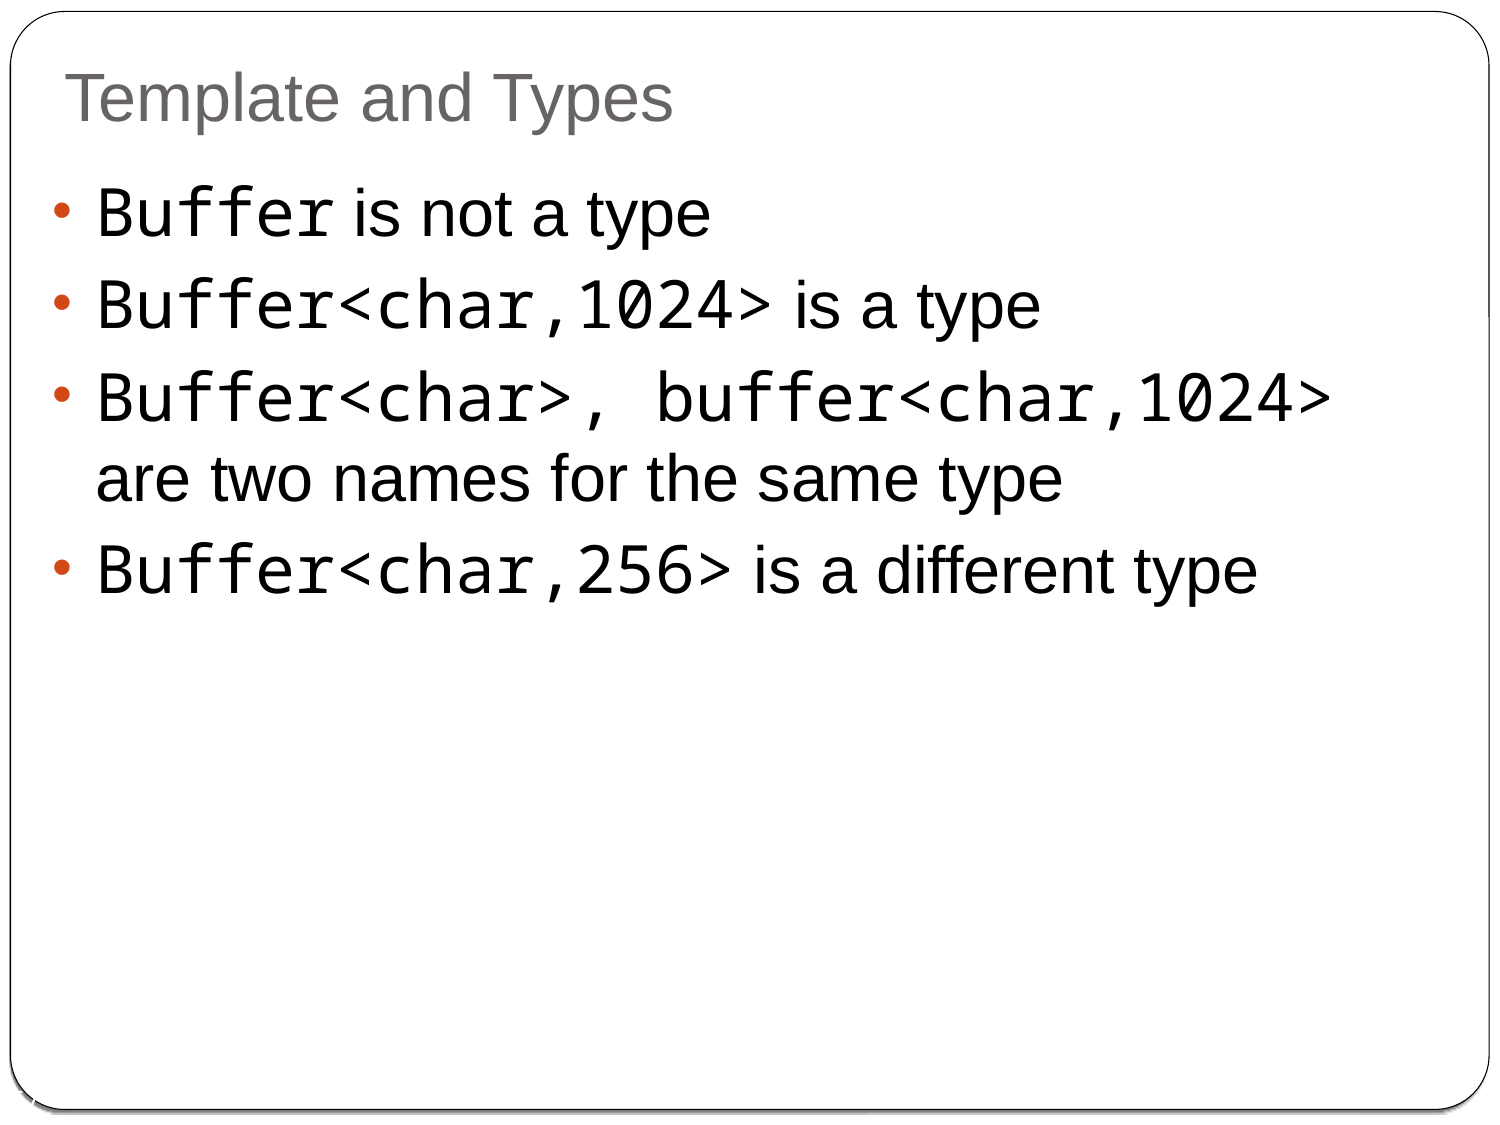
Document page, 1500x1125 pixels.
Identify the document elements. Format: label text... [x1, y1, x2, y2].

title Template and Types [50, 45, 1450, 150]
slide_number <number> [0, 1074, 50, 1125]
list Buffer is not a type Buffer<char,1024> is a type Buffer<char>, buffer<char,1024> are two names for the same type Buffer<char,256> is a different type [37, 162, 1463, 1088]
